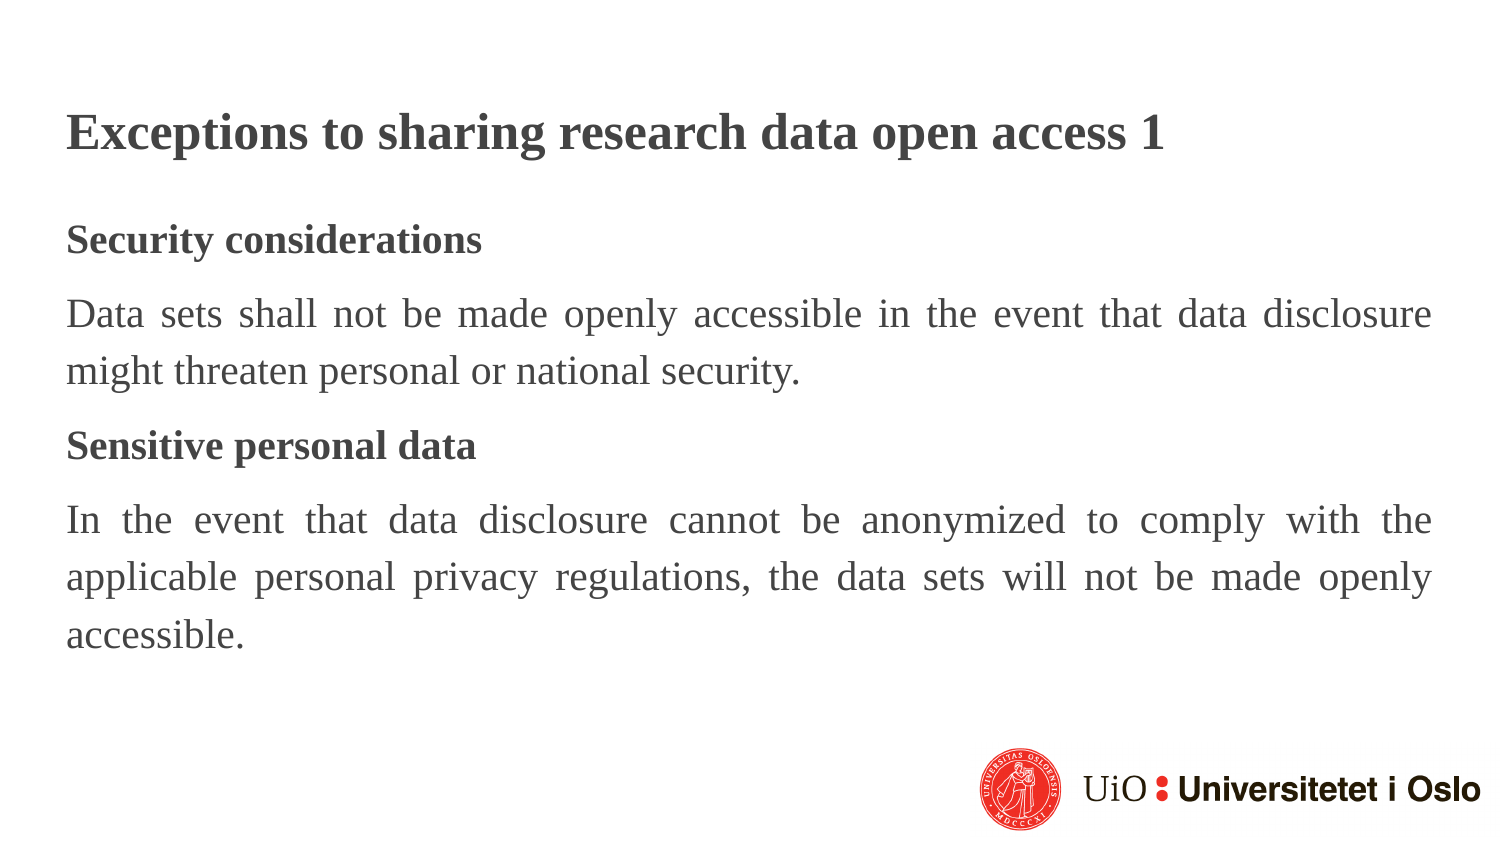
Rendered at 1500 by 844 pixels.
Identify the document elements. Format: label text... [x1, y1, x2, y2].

title Exceptions to sharing research data open access 1 [51, 72, 1449, 167]
picture [970, 742, 1500, 837]
list Security considerations Data sets shall not be made openly accessible in the event that data disclosure might threaten personal or national security. Sensitive personal data In the event that data disclosure cannot be anonymized to comply with the applicable personal privacy regulations, the data sets will not be made openly accessible. [51, 189, 1449, 750]
